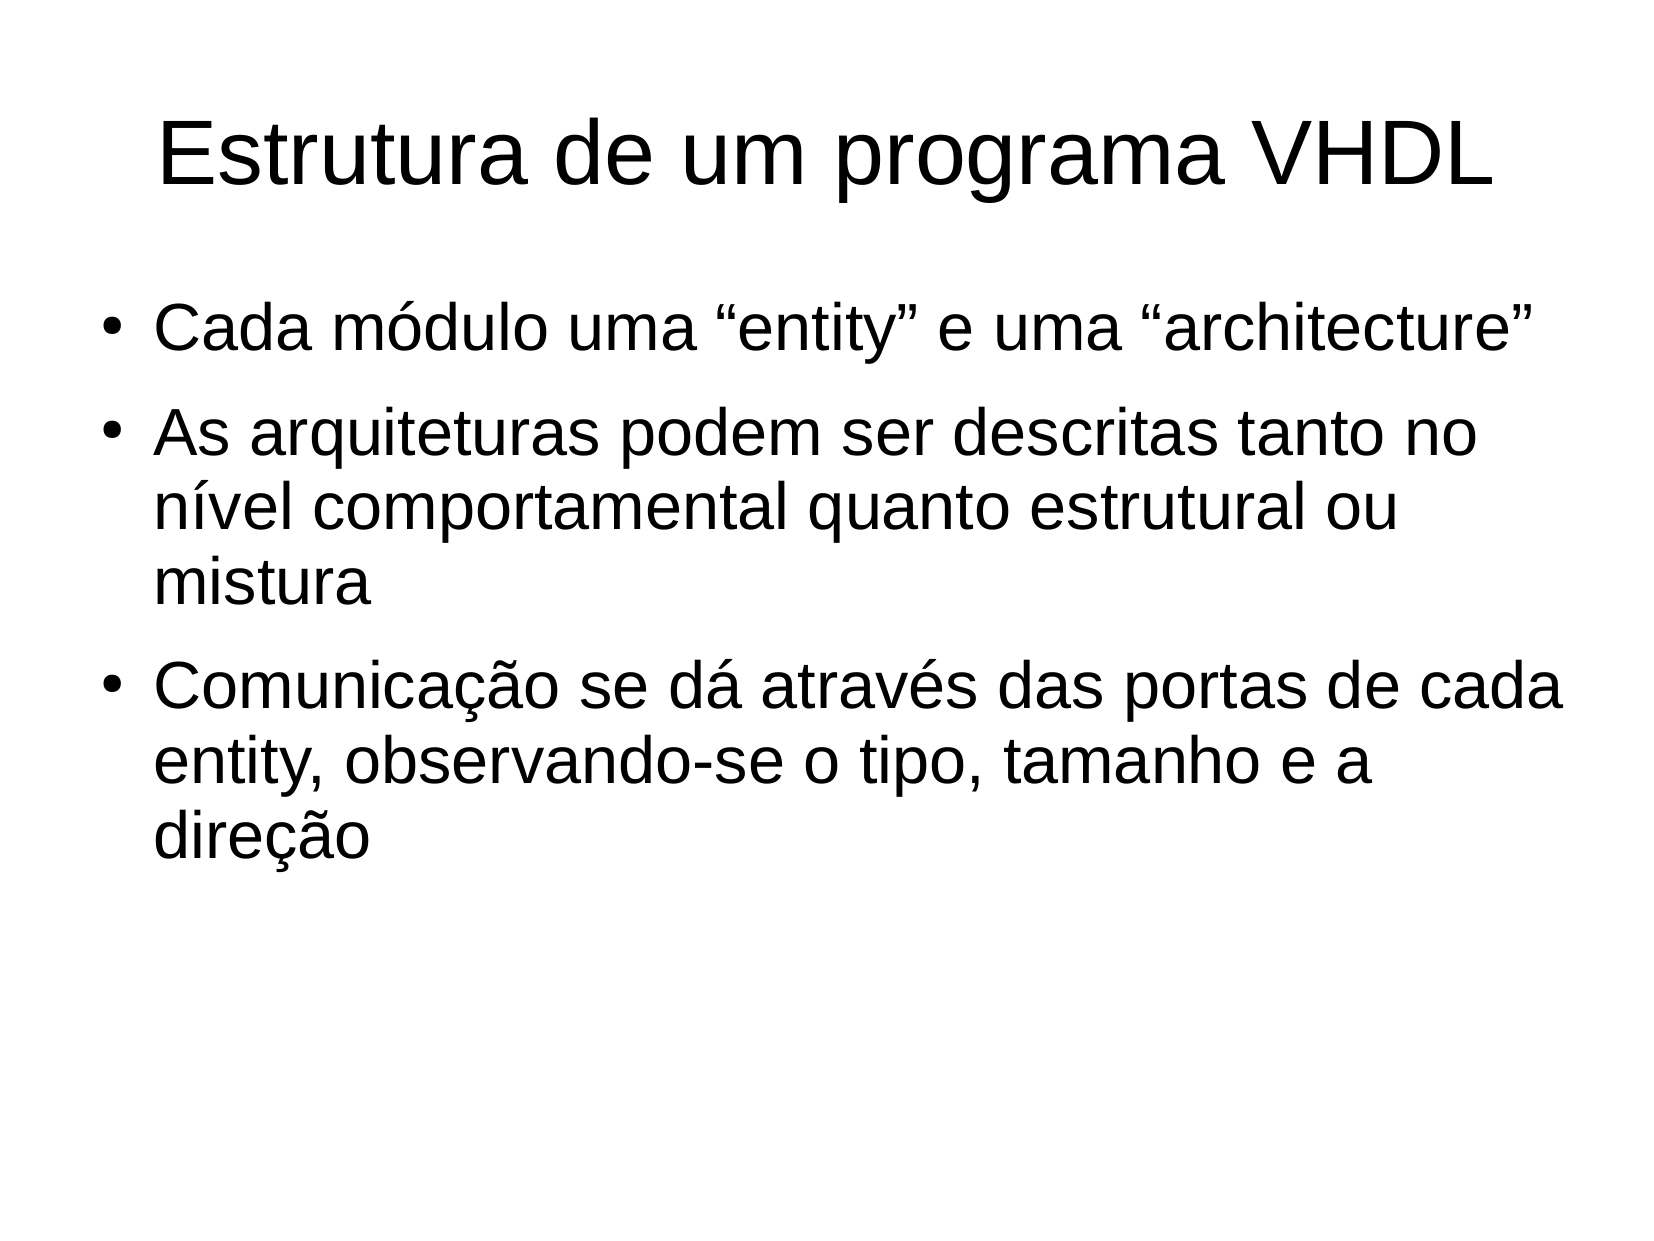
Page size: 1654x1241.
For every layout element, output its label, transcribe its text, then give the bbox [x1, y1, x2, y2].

list Cada módulo uma “entity” e uma “architecture” As arquiteturas podem ser descritas tanto no nível comportamental quanto estrutural ou mistura Comunicação se dá através das portas de cada entity, observando-se o tipo, tamanho e a direção [82, 290, 1571, 1010]
title Estrutura de um programa VHDL [82, 49, 1571, 257]
